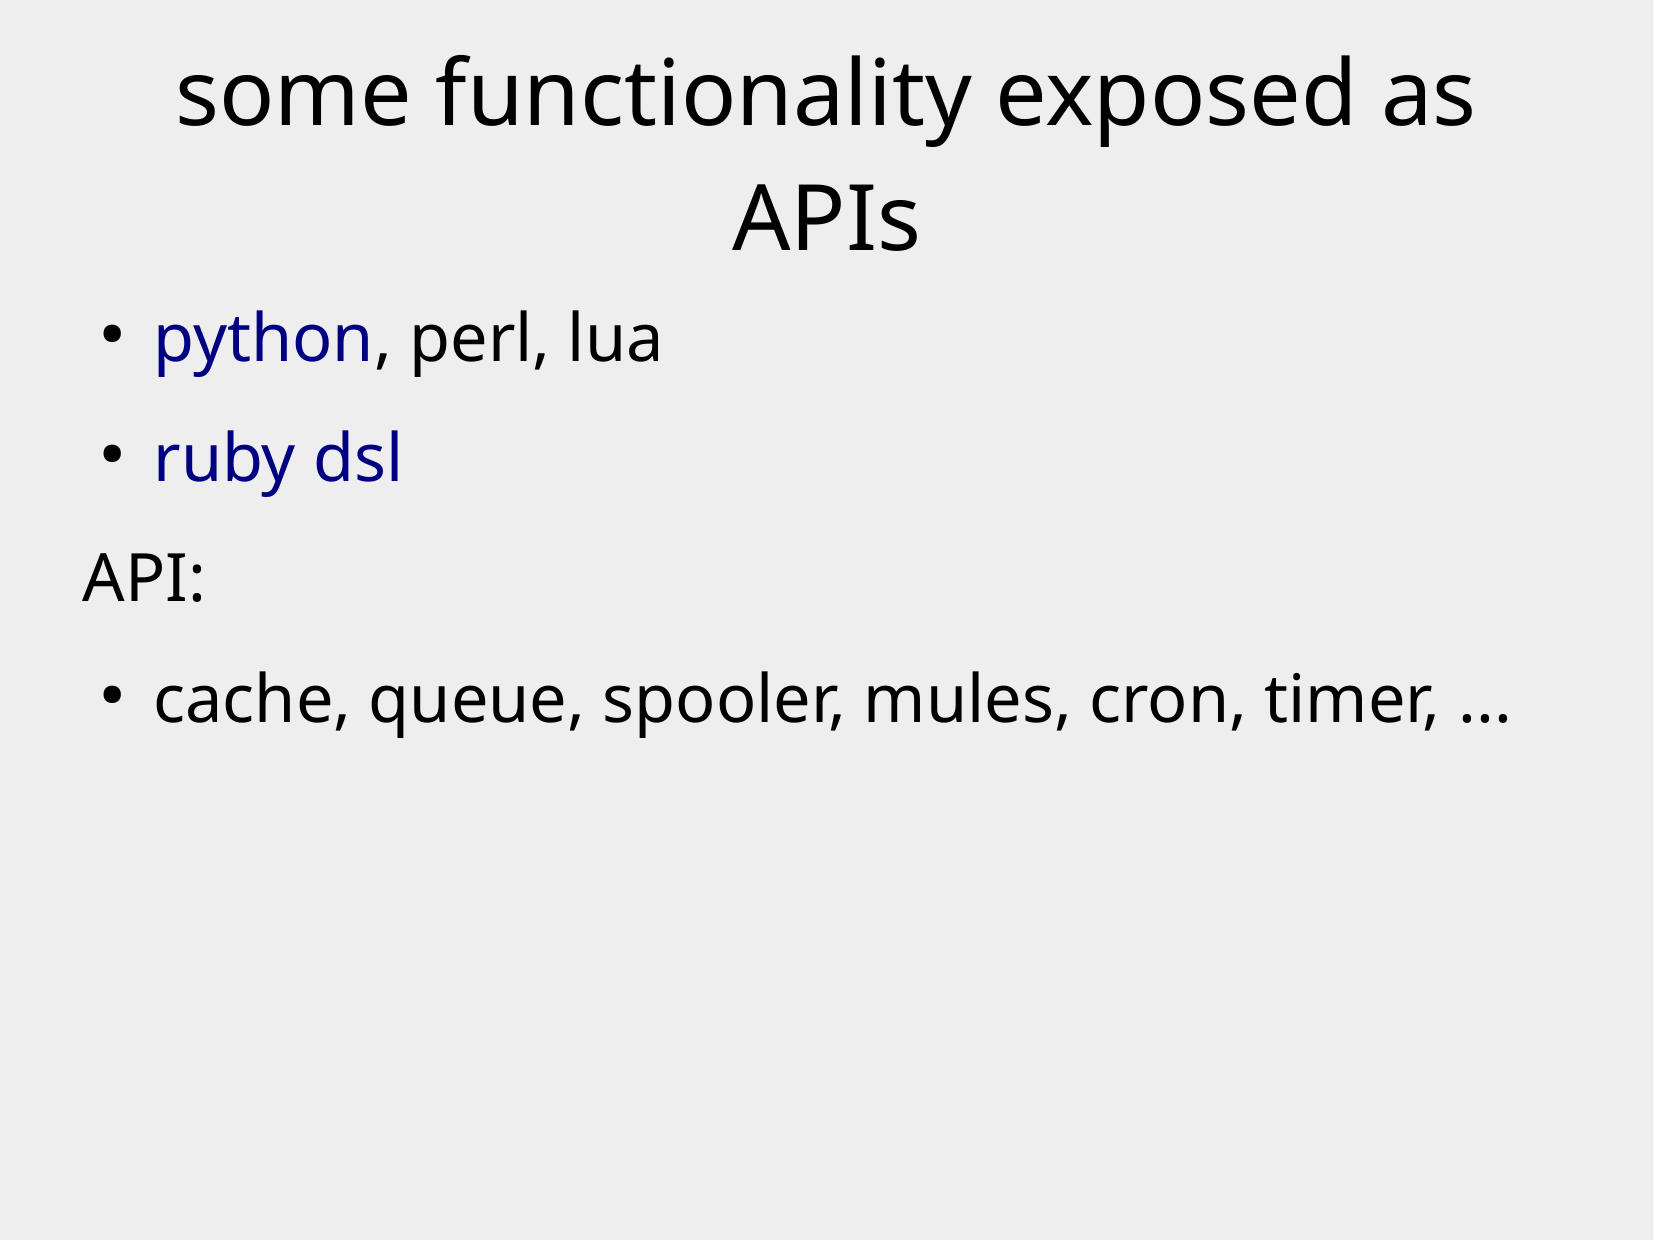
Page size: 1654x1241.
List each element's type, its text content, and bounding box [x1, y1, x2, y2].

list python, perl, lua ruby dsl API: cache, queue, spooler, mules, cron, timer, ... [82, 290, 1571, 1010]
title some functionality exposed as APIs [82, 49, 1571, 257]
